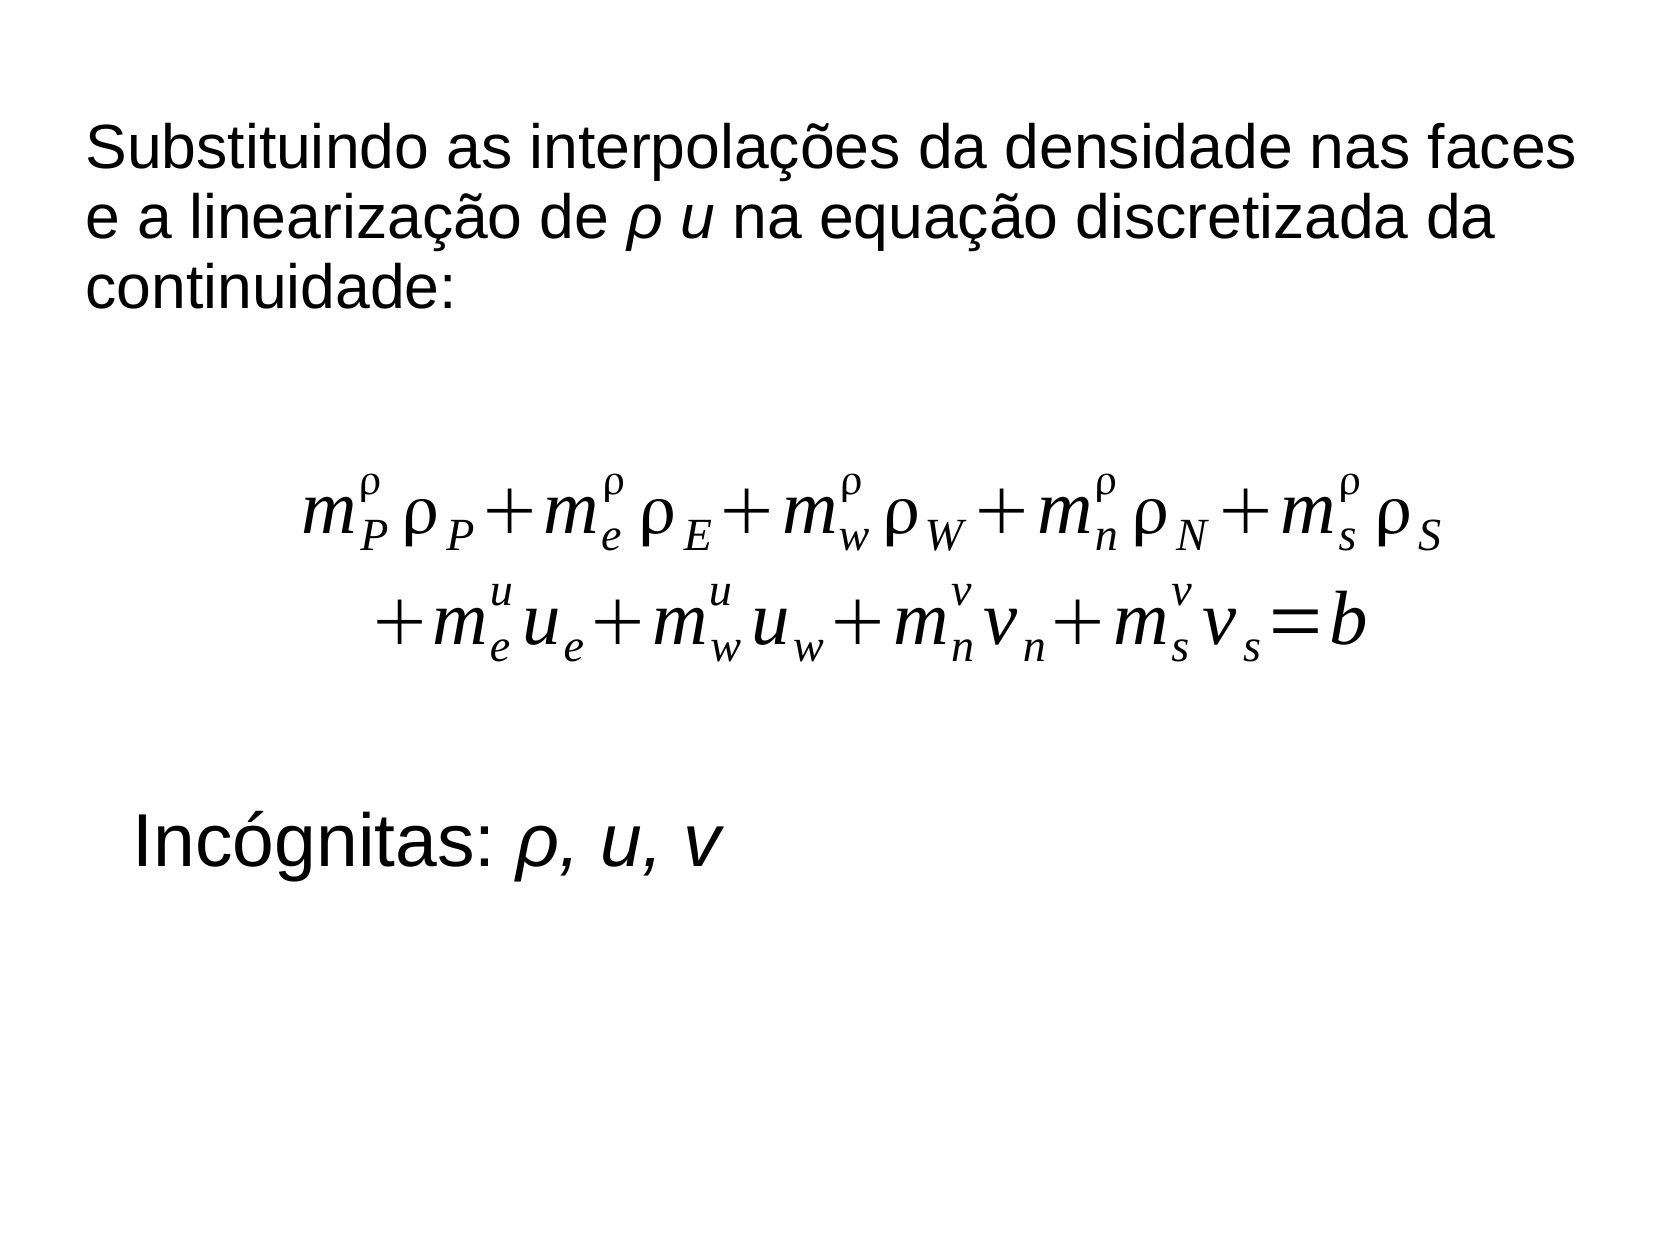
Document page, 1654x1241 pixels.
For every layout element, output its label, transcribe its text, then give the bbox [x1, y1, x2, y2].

text_box Substituindo as interpolações da densidade nas faces e a linearização de ρ u na equação discretizada da continuidade: [70, 105, 1612, 330]
text_box Incógnitas: ρ, u, v [118, 791, 728, 891]
chart [291, 453, 1448, 673]
